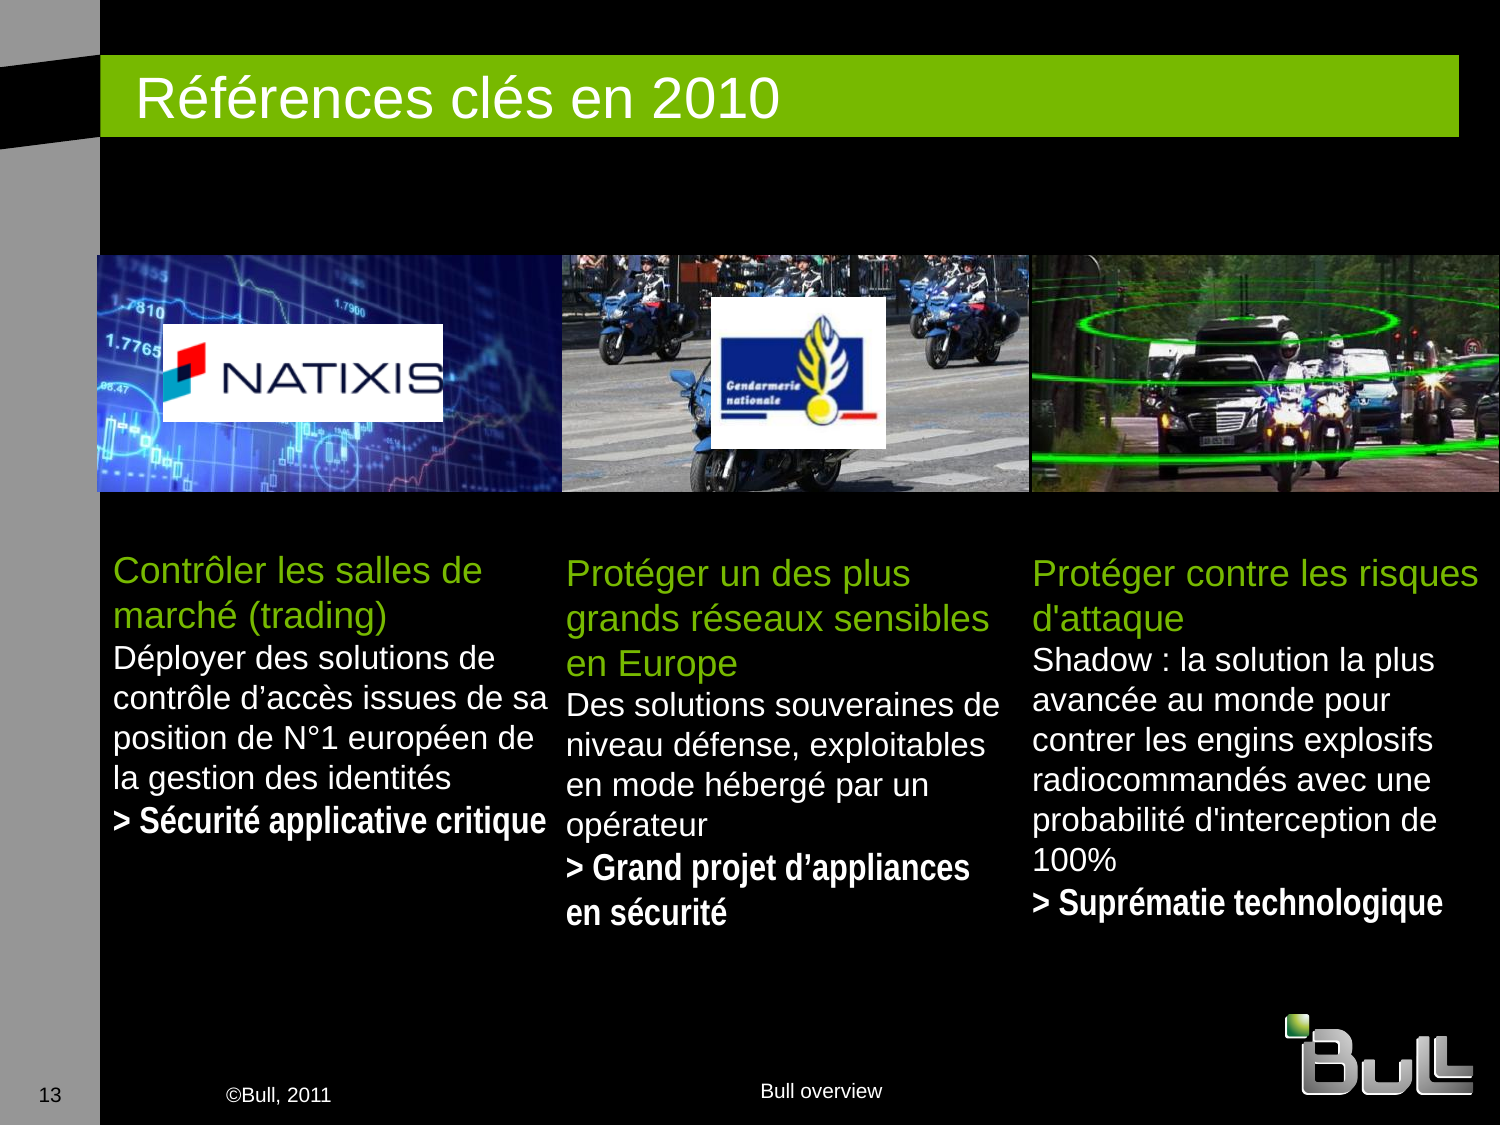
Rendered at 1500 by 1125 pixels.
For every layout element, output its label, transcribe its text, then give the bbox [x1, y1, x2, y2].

picture [97, 255, 1029, 492]
text_box Contrôler les salles de marché (trading) Déployer des solutions de contrôle d’accès issues de sa position de N°1 européen de la gestion des identités > Sécurité applicative critique [98, 539, 571, 849]
picture [1032, 255, 1499, 492]
text_box Protéger un des plus grands réseaux sensibles en Europe Des solutions souveraines de niveau défense, exploitables en mode hébergé par un opérateur > Grand projet d’appliances en sécurité [551, 541, 1041, 941]
text_box Protéger contre les risques d'attaque Shadow : la solution la plus avancée au monde pour contrer les engins explosifs radiocommandés avec une probabilité d'interception de 100% > Suprématie technologique [1041, 541, 1500, 931]
title Références clés en 2010 [135, 60, 1459, 143]
picture [1285, 1014, 1474, 1095]
